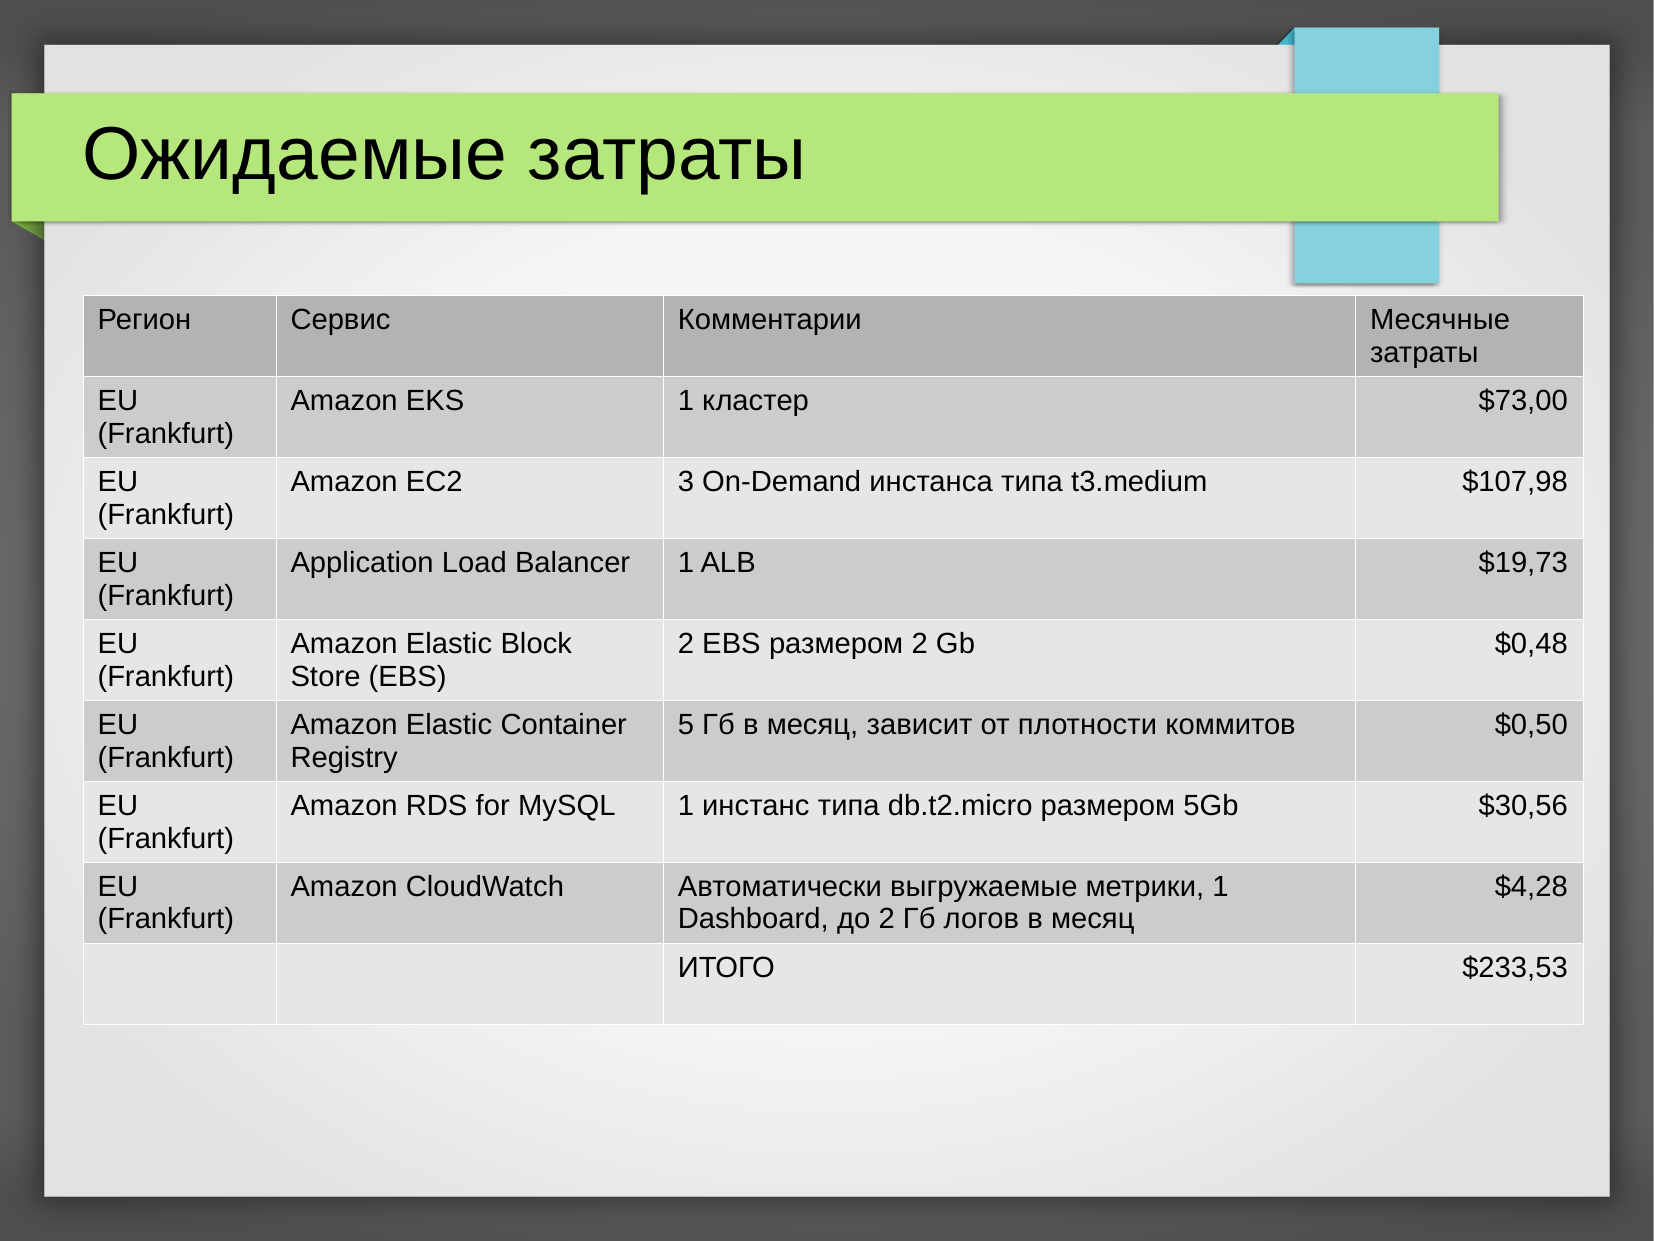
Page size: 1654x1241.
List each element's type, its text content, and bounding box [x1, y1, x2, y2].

table_cell $233,53 [1356, 944, 1583, 1024]
table_cell Amazon Elastic Block Store (EBS) [277, 620, 663, 700]
table_cell EU (Frankfurt) [84, 701, 276, 781]
table_cell EU (Frankfurt) [84, 377, 276, 457]
table_cell EU (Frankfurt) [84, 620, 276, 700]
picture [0, 0, 1654, 1241]
table_cell Amazon EC2 [277, 458, 663, 538]
table_cell 1 кластер [664, 377, 1355, 457]
table_cell EU (Frankfurt) [84, 539, 276, 619]
table_cell EU (Frankfurt) [84, 458, 276, 538]
table_cell $0,48 [1356, 620, 1583, 700]
table_cell 3 On-Demand инстанса типа t3.medium [664, 458, 1355, 538]
table_cell $30,56 [1356, 782, 1583, 862]
table_header Месячные затраты [1356, 296, 1583, 376]
table_cell EU (Frankfurt) [84, 782, 276, 862]
table_cell Amazon RDS for MySQL [277, 782, 663, 862]
table_header Сервис [277, 296, 663, 376]
table_cell 2 EBS размером 2 Gb [664, 620, 1355, 700]
table_cell EU (Frankfurt) [84, 863, 276, 943]
table_cell 1 инстанс типа db.t2.micro размером 5Gb [664, 782, 1355, 862]
table_cell Application Load Balancer [277, 539, 663, 619]
table_cell $107,98 [1356, 458, 1583, 538]
table_cell 5 Гб в месяц, зависит от плотности коммитов [664, 701, 1355, 781]
table_cell Amazon EKS [277, 377, 663, 457]
table_header Регион [84, 296, 276, 376]
table_cell [84, 944, 276, 1024]
table_cell $4,28 [1356, 863, 1583, 943]
table_cell $0,50 [1356, 701, 1583, 781]
table_cell 1 ALB [664, 539, 1355, 619]
title Ожидаемые затраты [82, 94, 1264, 213]
table_cell Amazon Elastic Container Registry [277, 701, 663, 781]
table_cell [277, 944, 663, 1024]
table_cell ИТОГО [664, 944, 1355, 1024]
table_cell Автоматически выгружаемые метрики, 1 Dashboard, до 2 Гб логов в месяц [664, 863, 1355, 943]
table_cell $19,73 [1356, 539, 1583, 619]
table_cell Amazon CloudWatch [277, 863, 663, 943]
table_cell $73,00 [1356, 377, 1583, 457]
table_header Комментарии [664, 296, 1355, 376]
